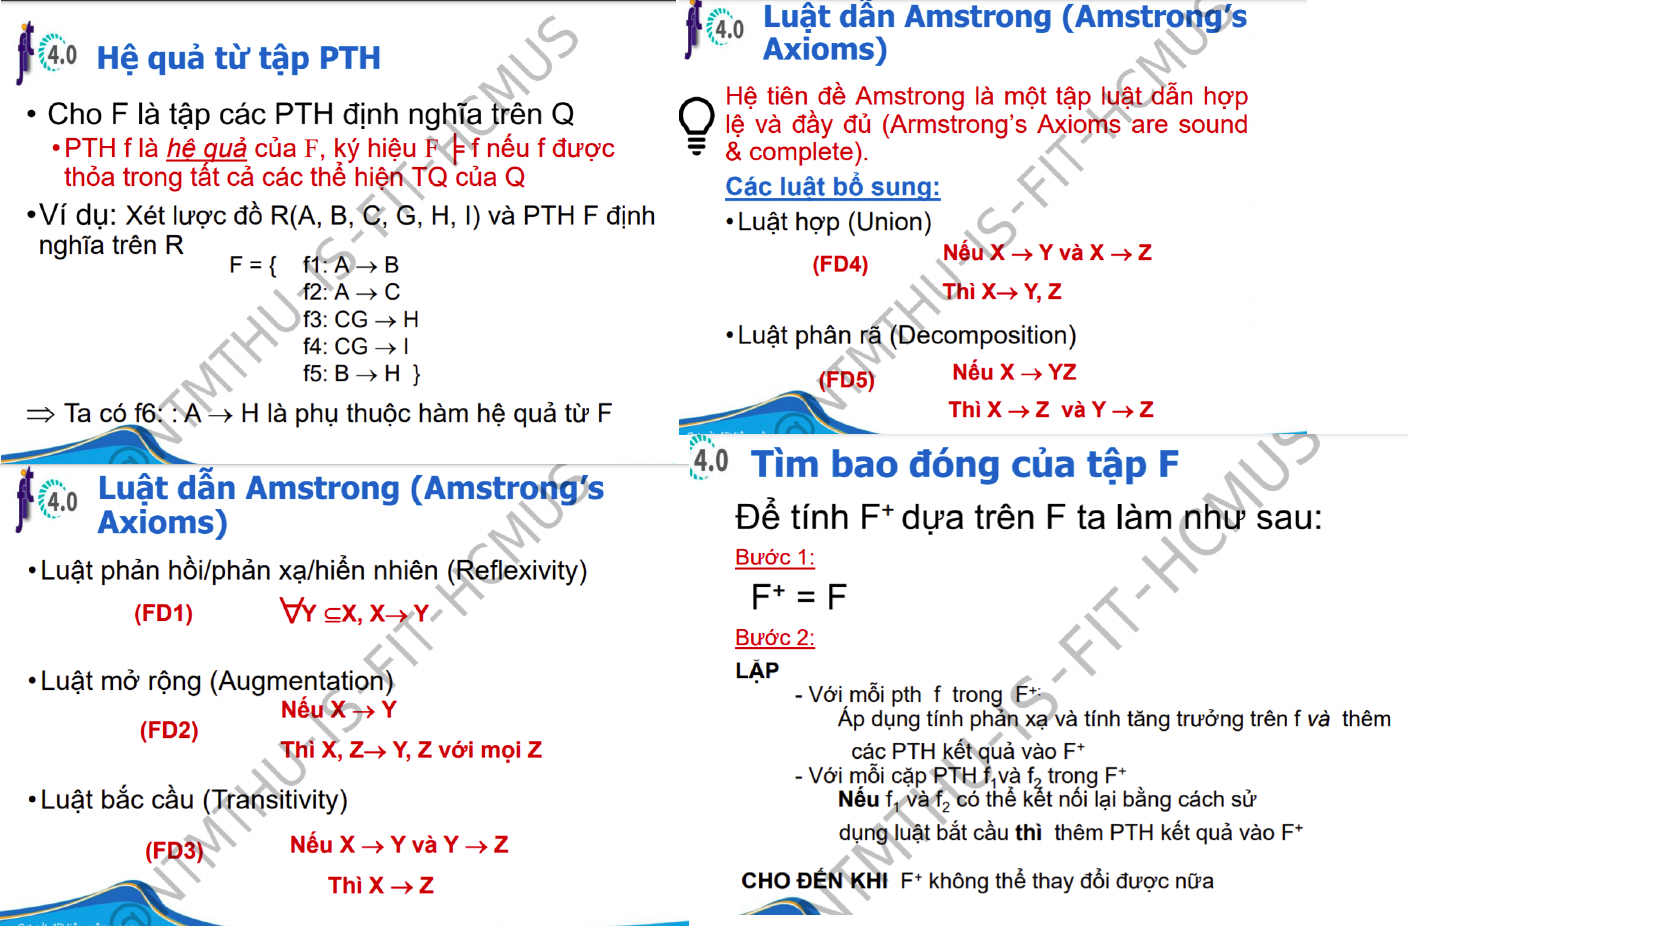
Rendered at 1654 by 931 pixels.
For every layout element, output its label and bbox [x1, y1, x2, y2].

picture [679, 0, 1408, 916]
picture [0, 0, 689, 926]
